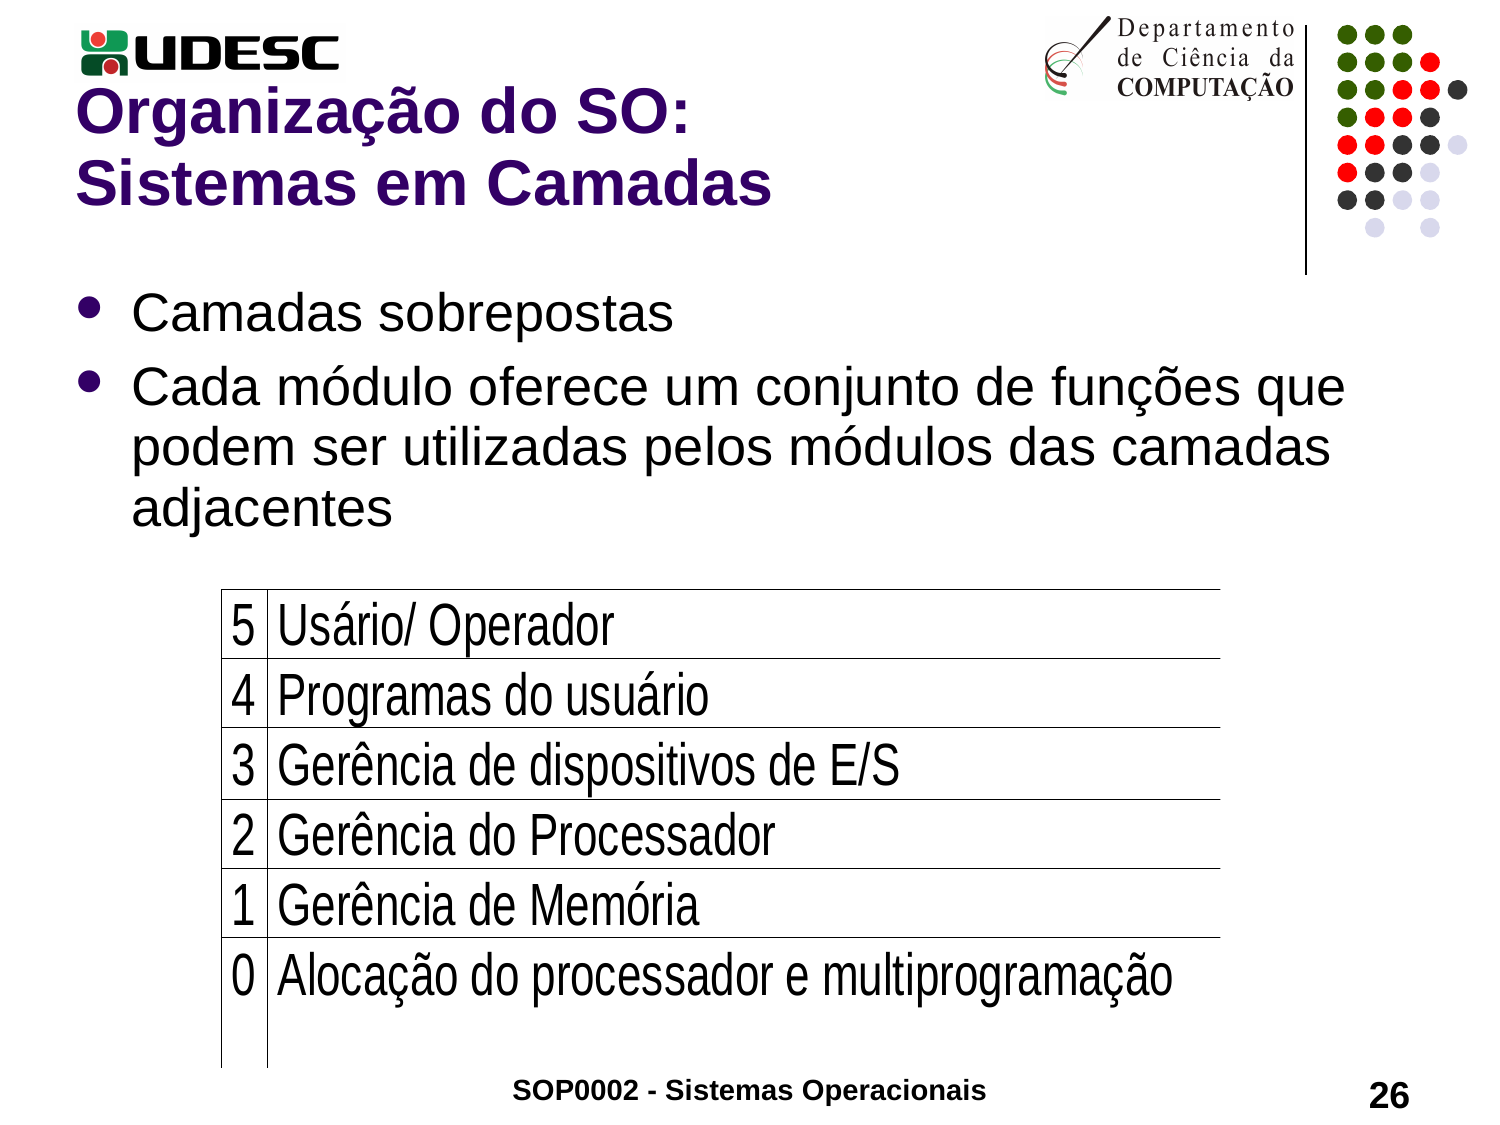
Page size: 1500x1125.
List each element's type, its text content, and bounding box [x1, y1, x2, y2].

chart [0, 501, 1221, 1068]
title Organização do SO: Sistemas em Camadas [74, 62, 1313, 233]
picture [74, 23, 346, 62]
list Camadas sobrepostas Cada módulo oferece um conjunto de funções que podem ser utilizadas pelos módulos das camadas adjacentes [75, 282, 1426, 613]
picture [1045, 16, 1294, 62]
